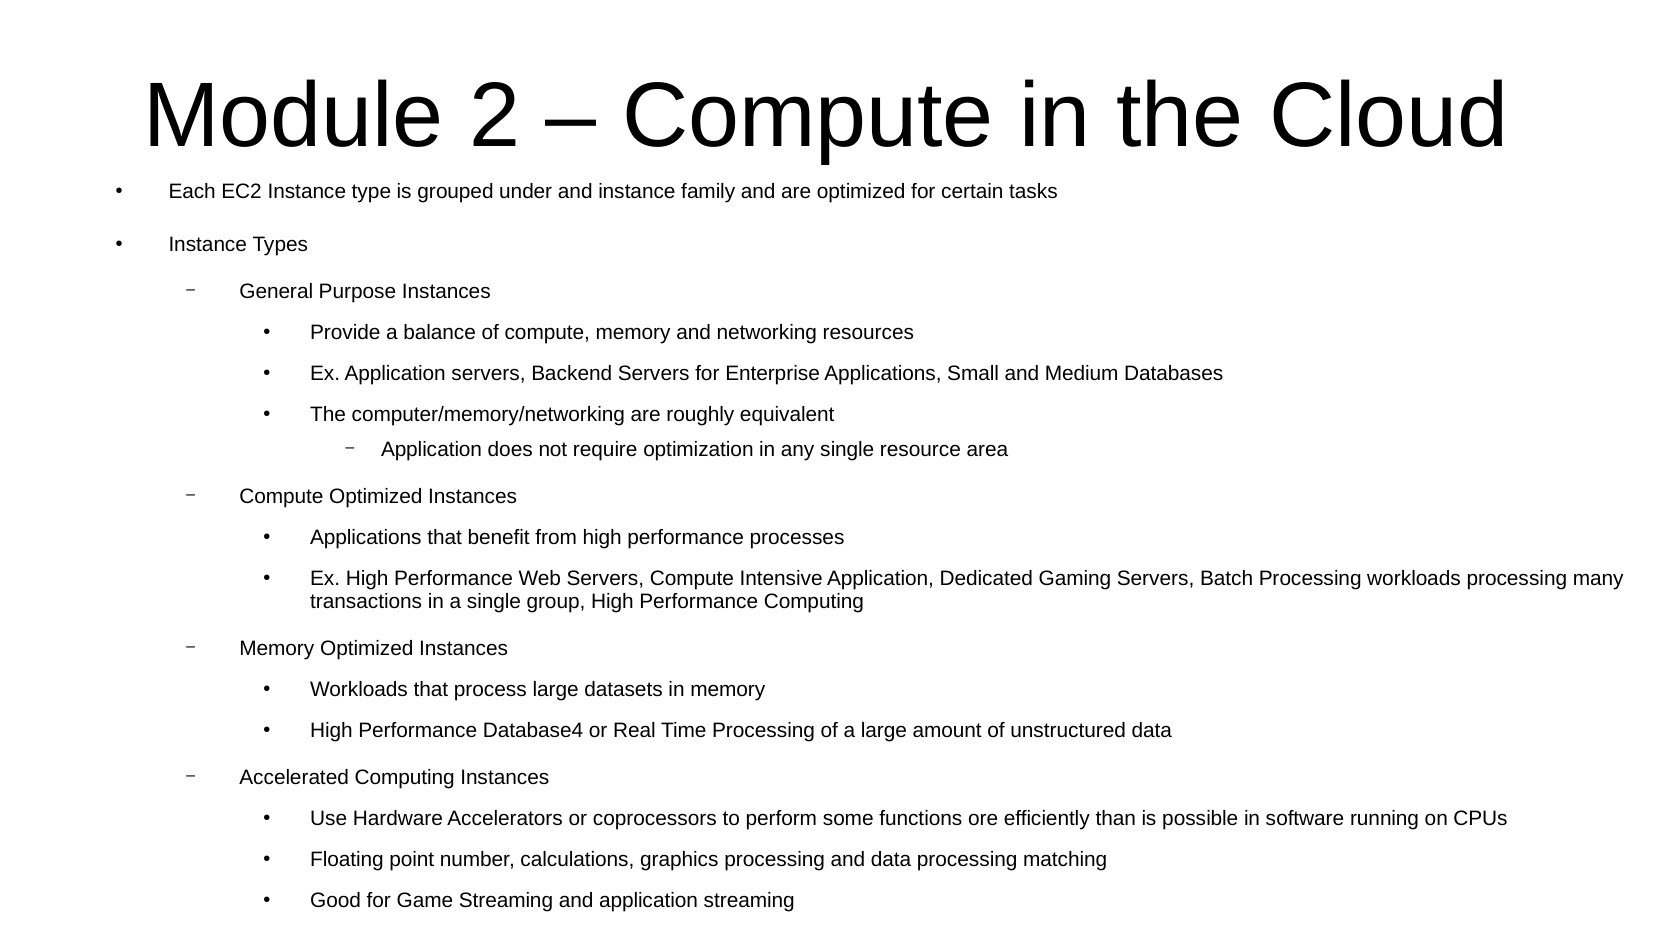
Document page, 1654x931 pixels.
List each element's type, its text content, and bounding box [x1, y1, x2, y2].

list Each EC2 Instance type is grouped under and instance family and are optimized for certain tasks Instance Types General Purpose Instances Provide a balance of compute, memory and networking resources Ex. Application servers, Backend Servers for Enterprise Applications, Small and Medium Databases The computer/memory/networking are roughly equivalent Application does not require optimization in any single resource area Compute Optimized Instances Applications that benefit from high performance processes Ex. High Performance Web Servers, Compute Intensive Application, Dedicated Gaming Servers, Batch Processing workloads processing many transactions in a single group, High Performance Computing Memory Optimized Instances Workloads that process large datasets in memory High Performance Database4 or Real Time Processing of a large amount of unstructured data Accelerated Computing Instances Use Hardware Accelerators or coprocessors to perform some functions ore efficiently than is possible in software running on CPUs Floating point number, calculations, graphics processing and data processing matching Good for Game Streaming and application streaming [97, 180, 1636, 916]
title Module 2 – Compute in the Cloud [82, 37, 1571, 193]
